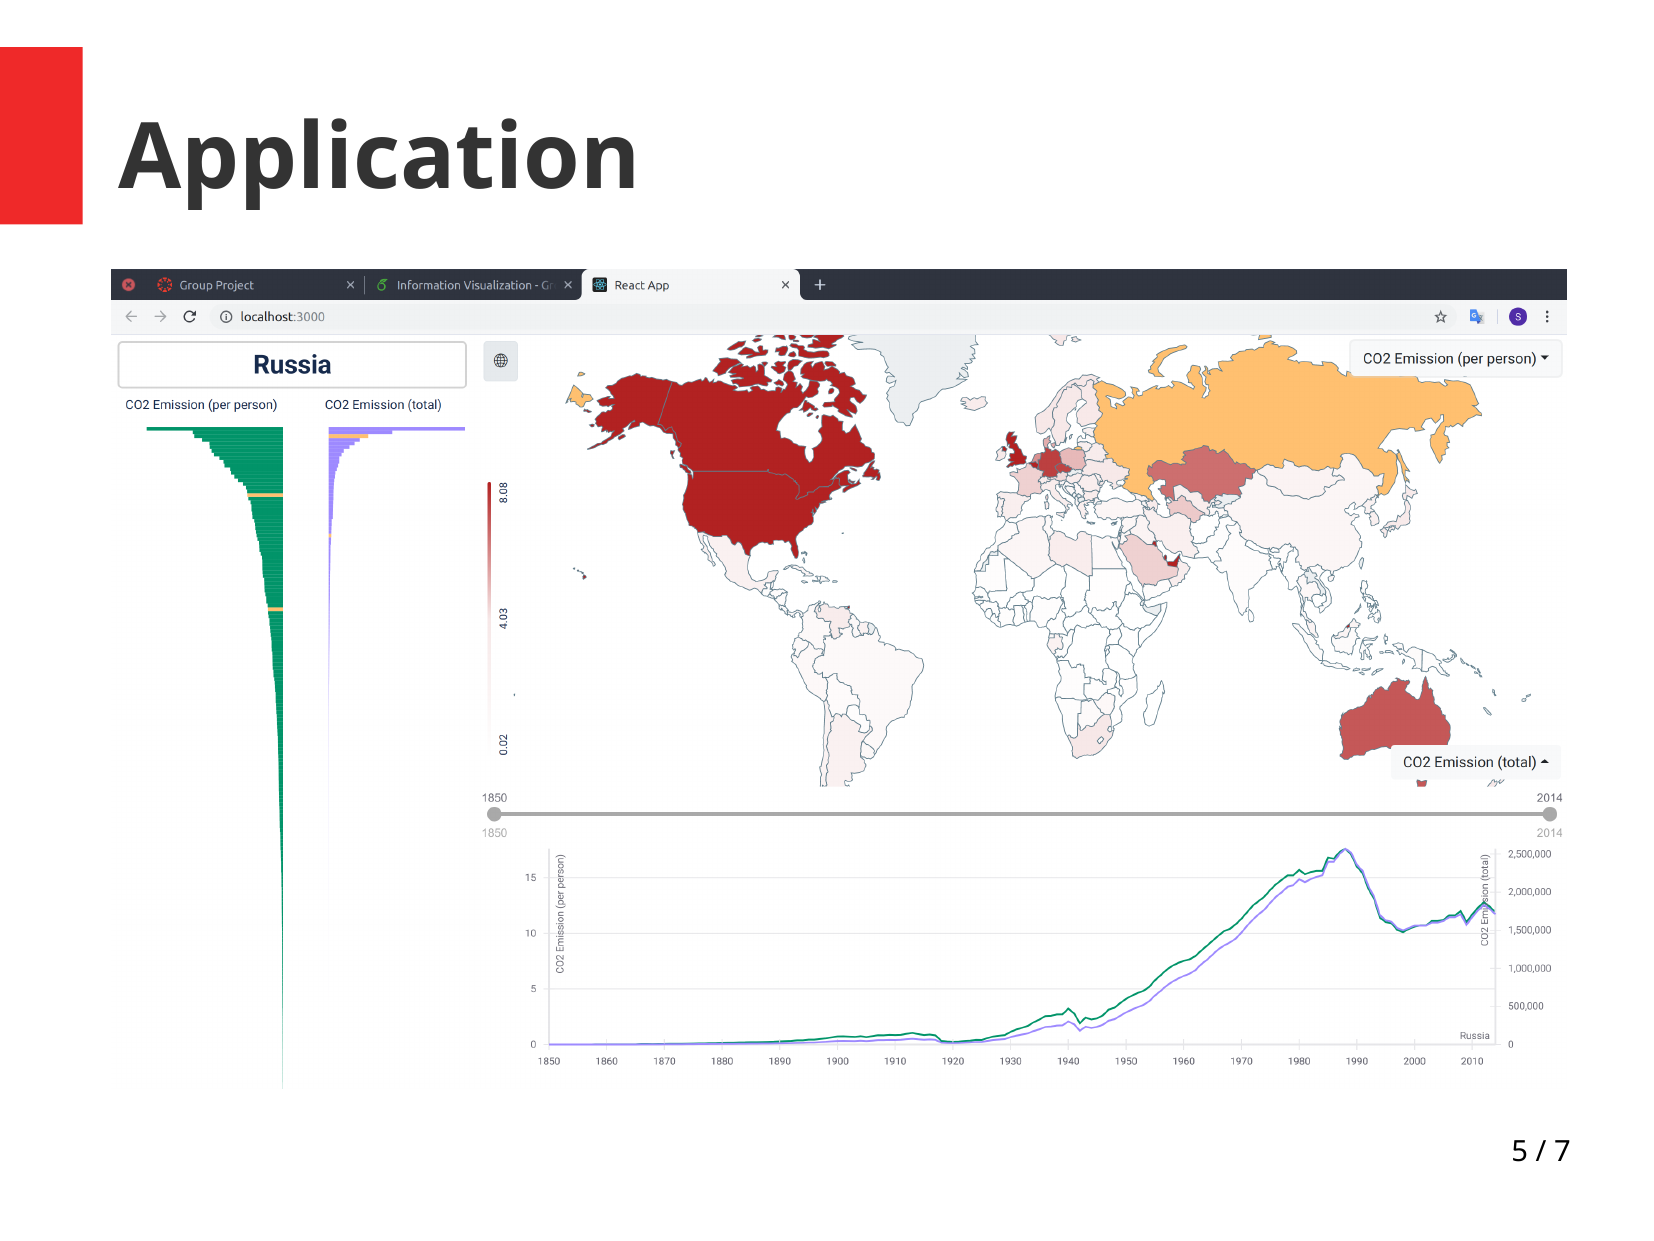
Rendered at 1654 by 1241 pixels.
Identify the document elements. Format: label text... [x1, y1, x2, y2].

picture [111, 269, 1567, 1089]
title Application [118, 49, 1571, 257]
